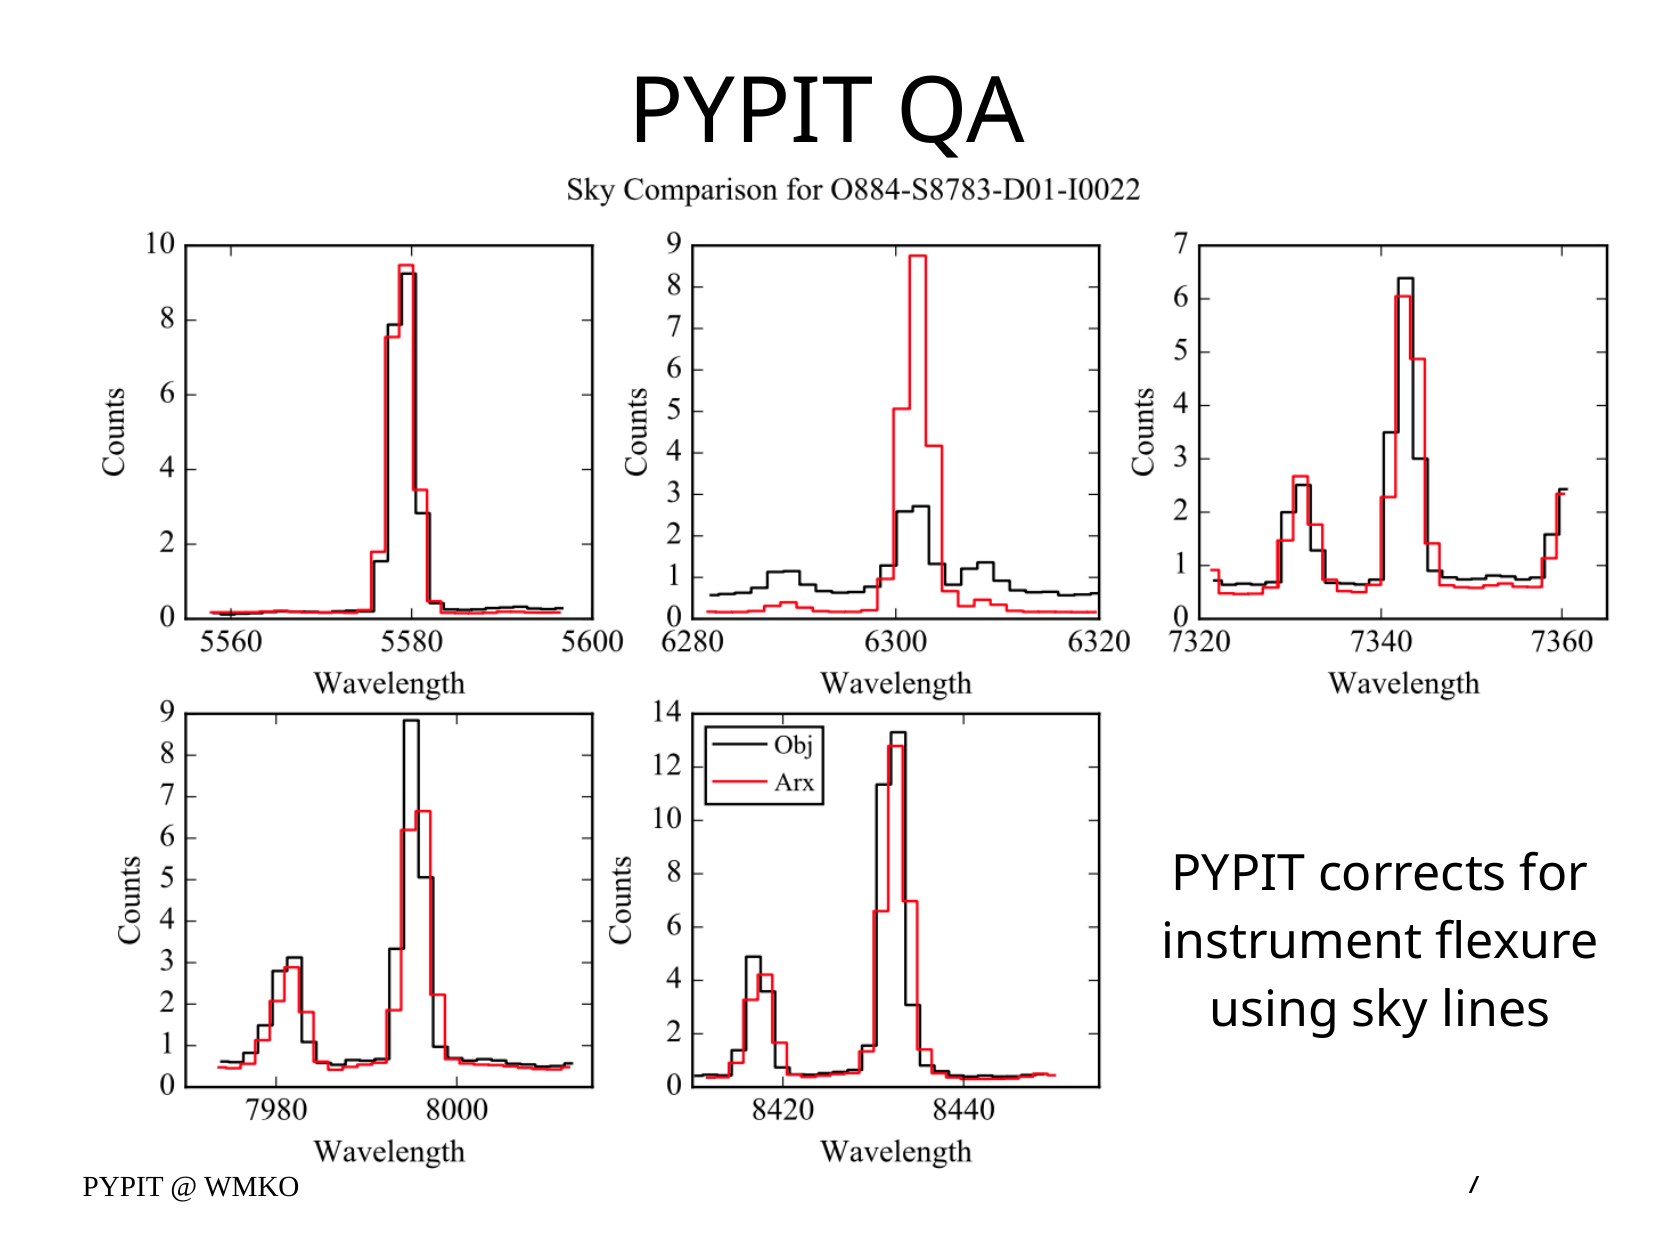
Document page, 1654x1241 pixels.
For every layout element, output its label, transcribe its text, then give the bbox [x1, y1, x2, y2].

picture [84, 161, 1614, 1176]
text_box PYPIT corrects for instrument flexure using sky lines [1125, 829, 1636, 1070]
title PYPIT QA [82, 47, 1571, 167]
